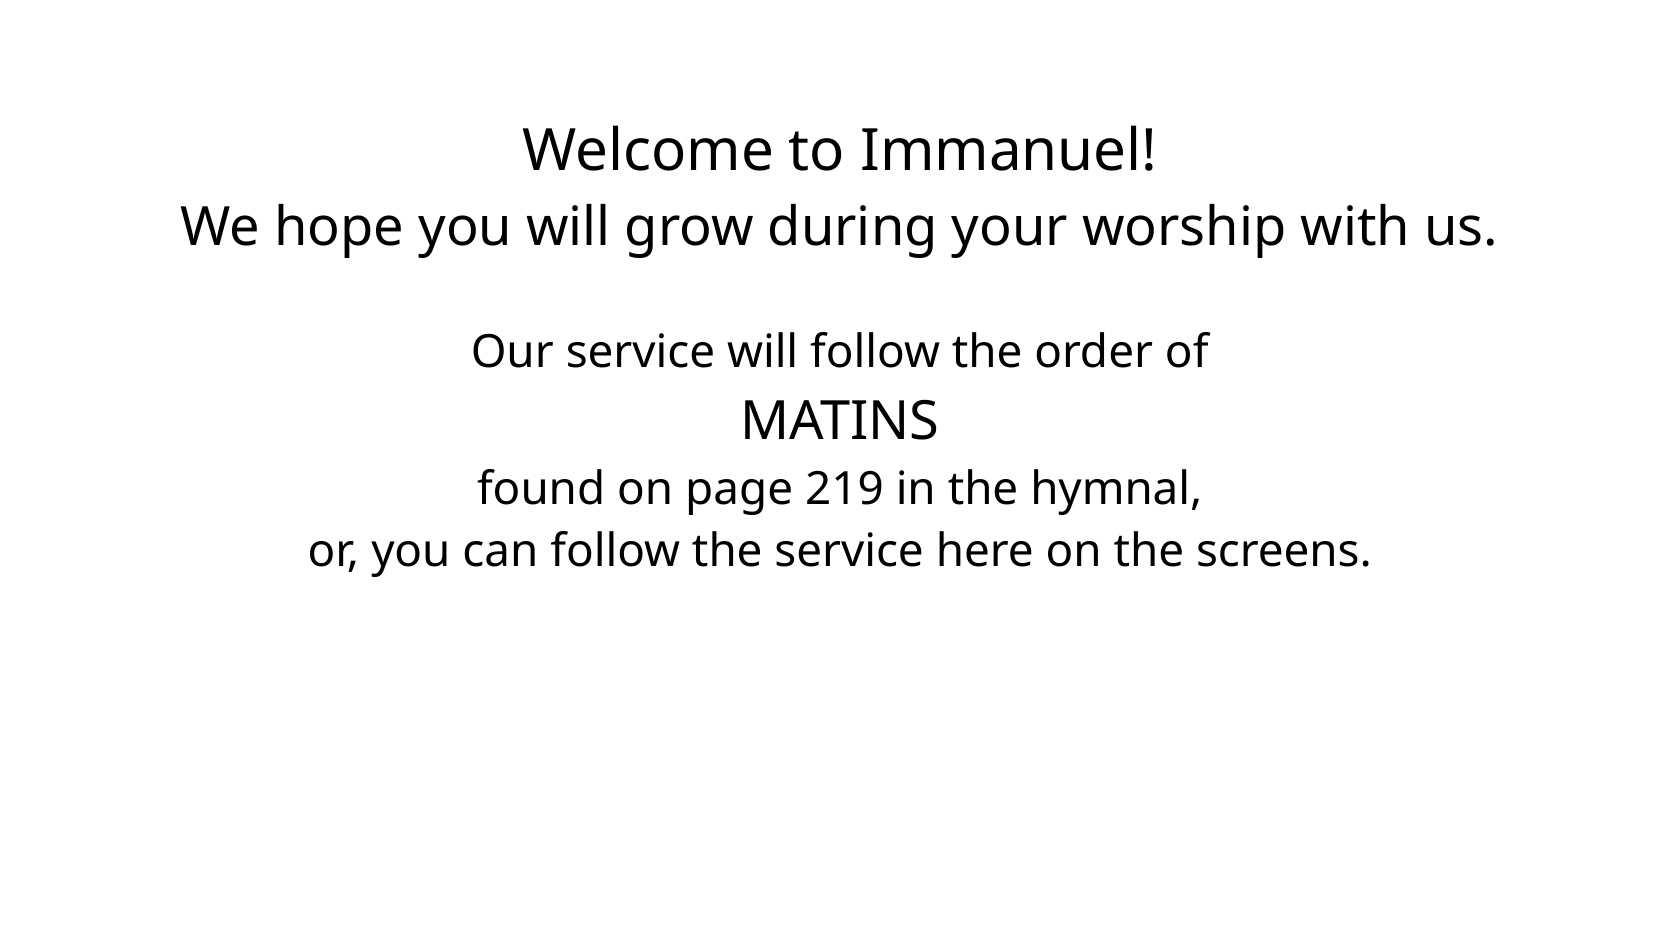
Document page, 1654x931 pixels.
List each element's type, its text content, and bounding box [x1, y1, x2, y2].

text_box Welcome to Immanuel! We hope you will grow during your worship with us. Our service will follow the order of MATINS found on page 219 in the hymnal, or, you can follow the service here on the screens. [150, 101, 1531, 614]
